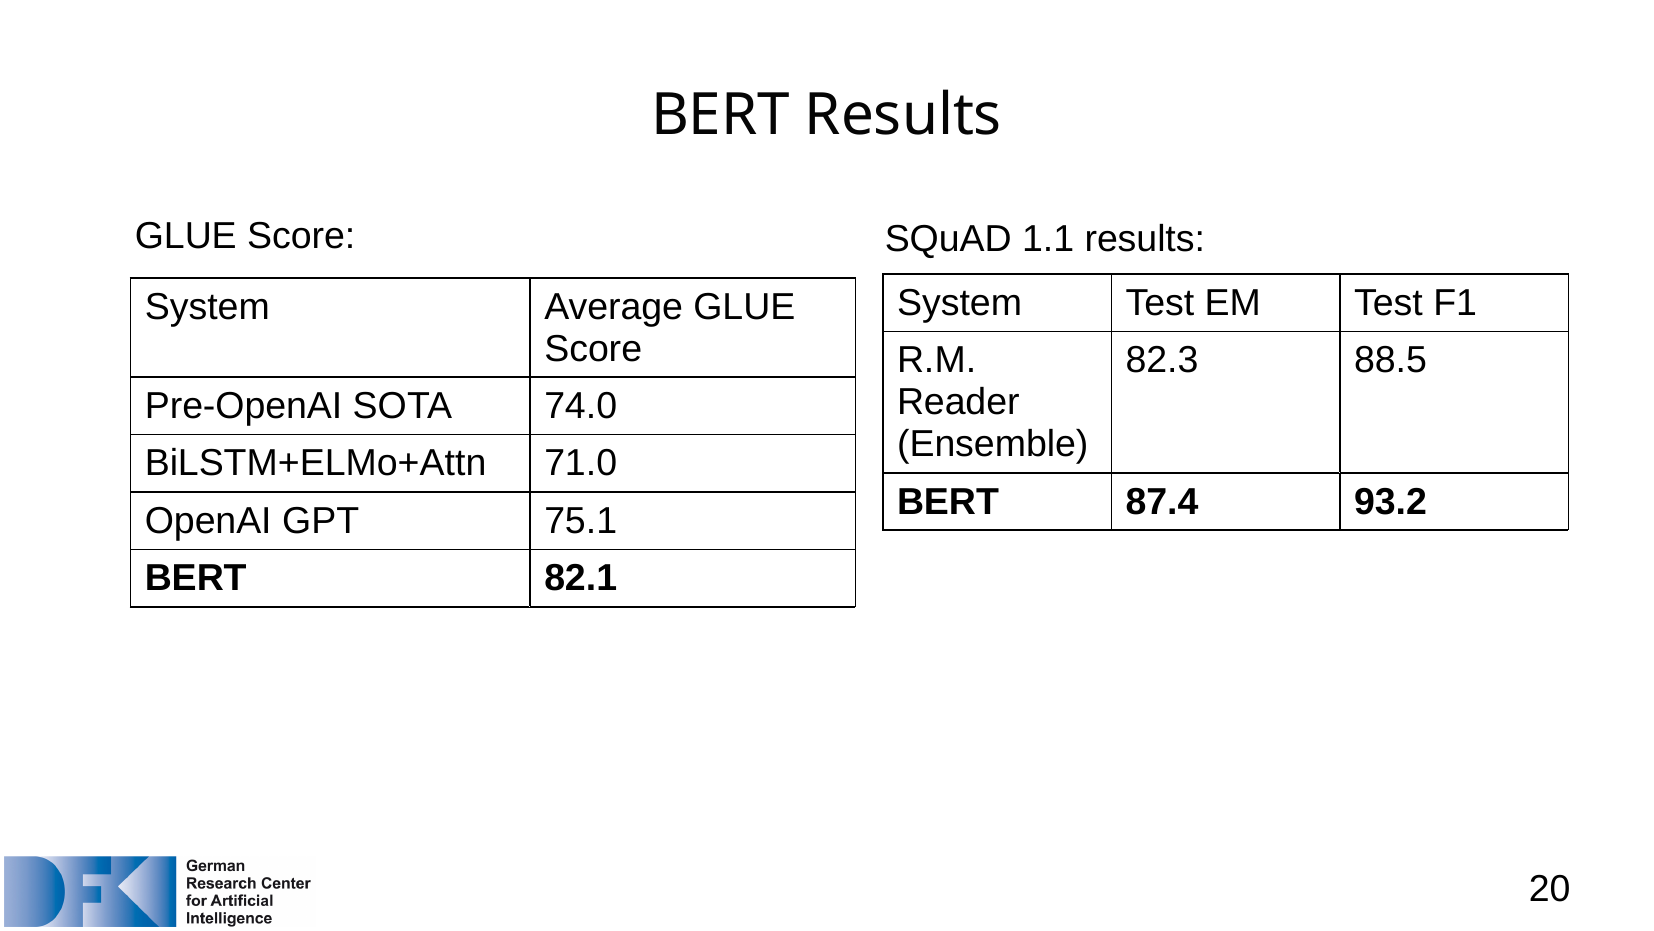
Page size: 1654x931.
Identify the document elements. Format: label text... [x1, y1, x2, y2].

table_cell OpenAI GPT [131, 493, 529, 549]
table_cell 82.3 [1112, 332, 1339, 472]
table_cell Pre-OpenAI SOTA [131, 378, 529, 434]
table_cell BiLSTM+ELMo+Attn [131, 435, 529, 491]
text_box <number> [1514, 860, 1654, 931]
table_cell 71.0 [531, 435, 855, 491]
table_cell BERT [884, 474, 1111, 529]
table_header Test EM [1112, 275, 1339, 331]
table_cell 88.5 [1341, 332, 1568, 472]
table_cell 75.1 [531, 493, 855, 549]
table_cell 74.0 [531, 378, 855, 434]
table_cell 87.4 [1112, 474, 1339, 529]
table_cell BERT [131, 550, 529, 606]
table_header Average GLUE Score [531, 279, 855, 376]
table_header System [131, 279, 529, 376]
table_cell 82.1 [531, 550, 855, 606]
text_box SQuAD 1.1 results: [870, 210, 1306, 309]
text_box GLUE Score: [120, 206, 436, 264]
table_cell 93.2 [1341, 474, 1568, 529]
table_header Test F1 [1341, 275, 1568, 331]
title BERT Results [162, 35, 1492, 189]
table_header System [884, 275, 1111, 331]
picture [4, 856, 316, 927]
table_cell R.M. Reader (Ensemble) [884, 332, 1111, 472]
